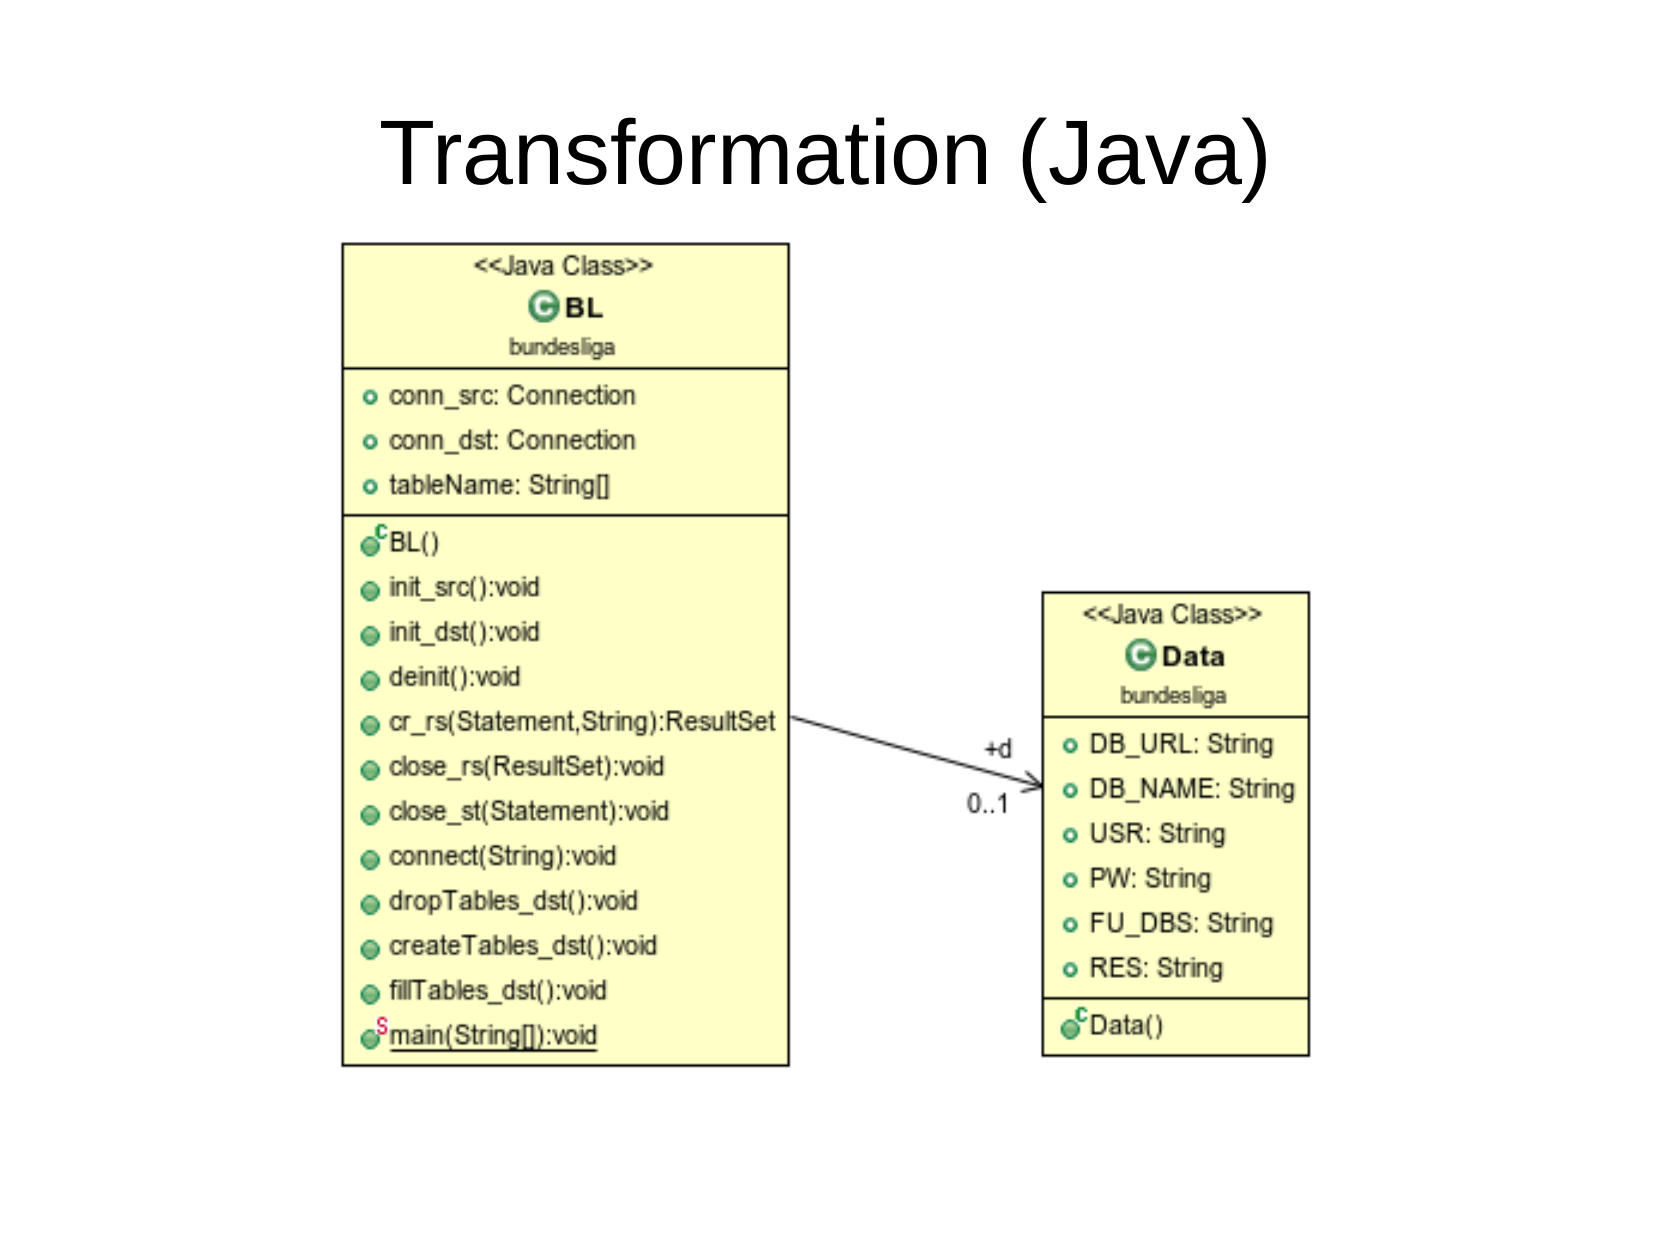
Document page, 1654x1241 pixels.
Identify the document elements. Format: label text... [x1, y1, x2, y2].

picture [335, 236, 1318, 1075]
title Transformation (Java) [82, 49, 1571, 257]
